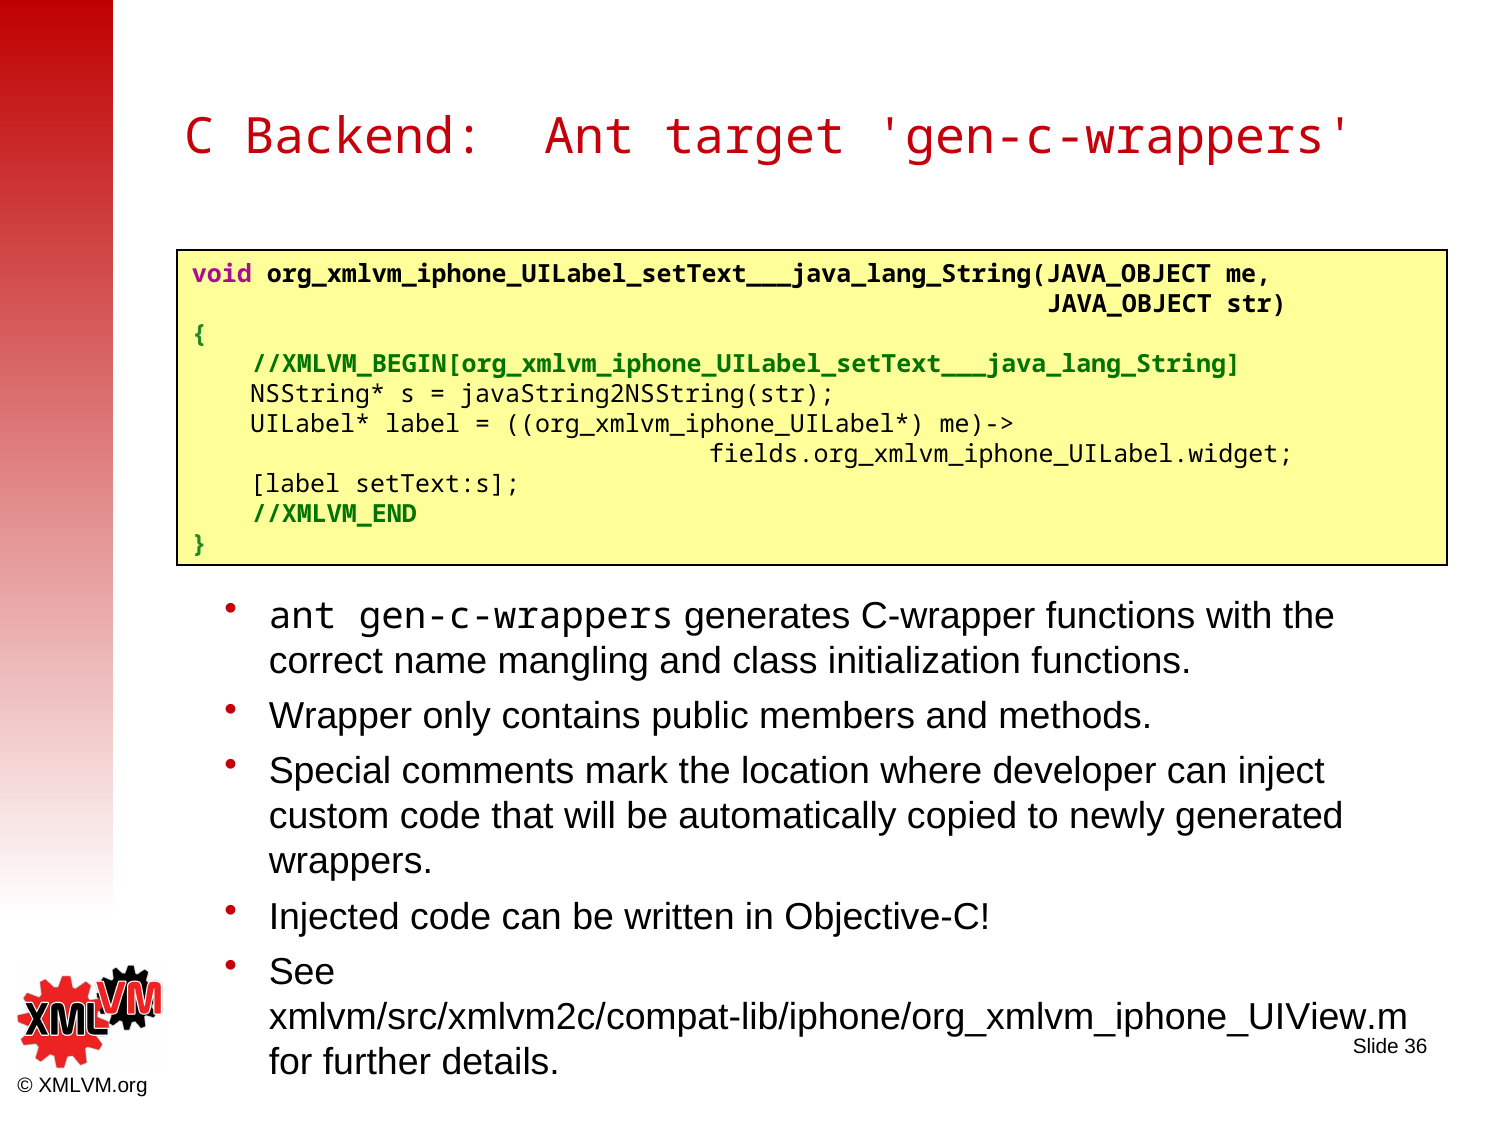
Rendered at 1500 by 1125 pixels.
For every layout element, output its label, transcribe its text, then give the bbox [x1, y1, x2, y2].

text_box void org_xmlvm_iphone_UILabel_setText___java_lang_String(JAVA_OBJECT me, JAVA_OBJECT str) { //XMLVM_BEGIN[org_xmlvm_iphone_UILabel_setText___java_lang_String] NSString* s = javaString2NSString(str); UILabel* label = ((org_xmlvm_iphone_UILabel*) me)-> fields.org_xmlvm_iphone_UILabel.widget; [label setText:s]; //XMLVM_END } [177, 249, 1447, 565]
title C Backend: Ant target 'gen-c-wrappers' [170, 67, 1447, 207]
picture [16, 964, 164, 1069]
list ant gen-c-wrappers generates C-wrapper functions with the correct name mangling and class initialization functions. Wrapper only contains public members and methods. Special comments mark the location where developer can inject custom code that will be automatically copied to newly generated wrappers. Injected code can be written in Objective-C! See xmlvm/src/xmlvm2c/compat-lib/iphone/org_xmlvm_iphone_UIView.m for further details. [224, 590, 1447, 1038]
